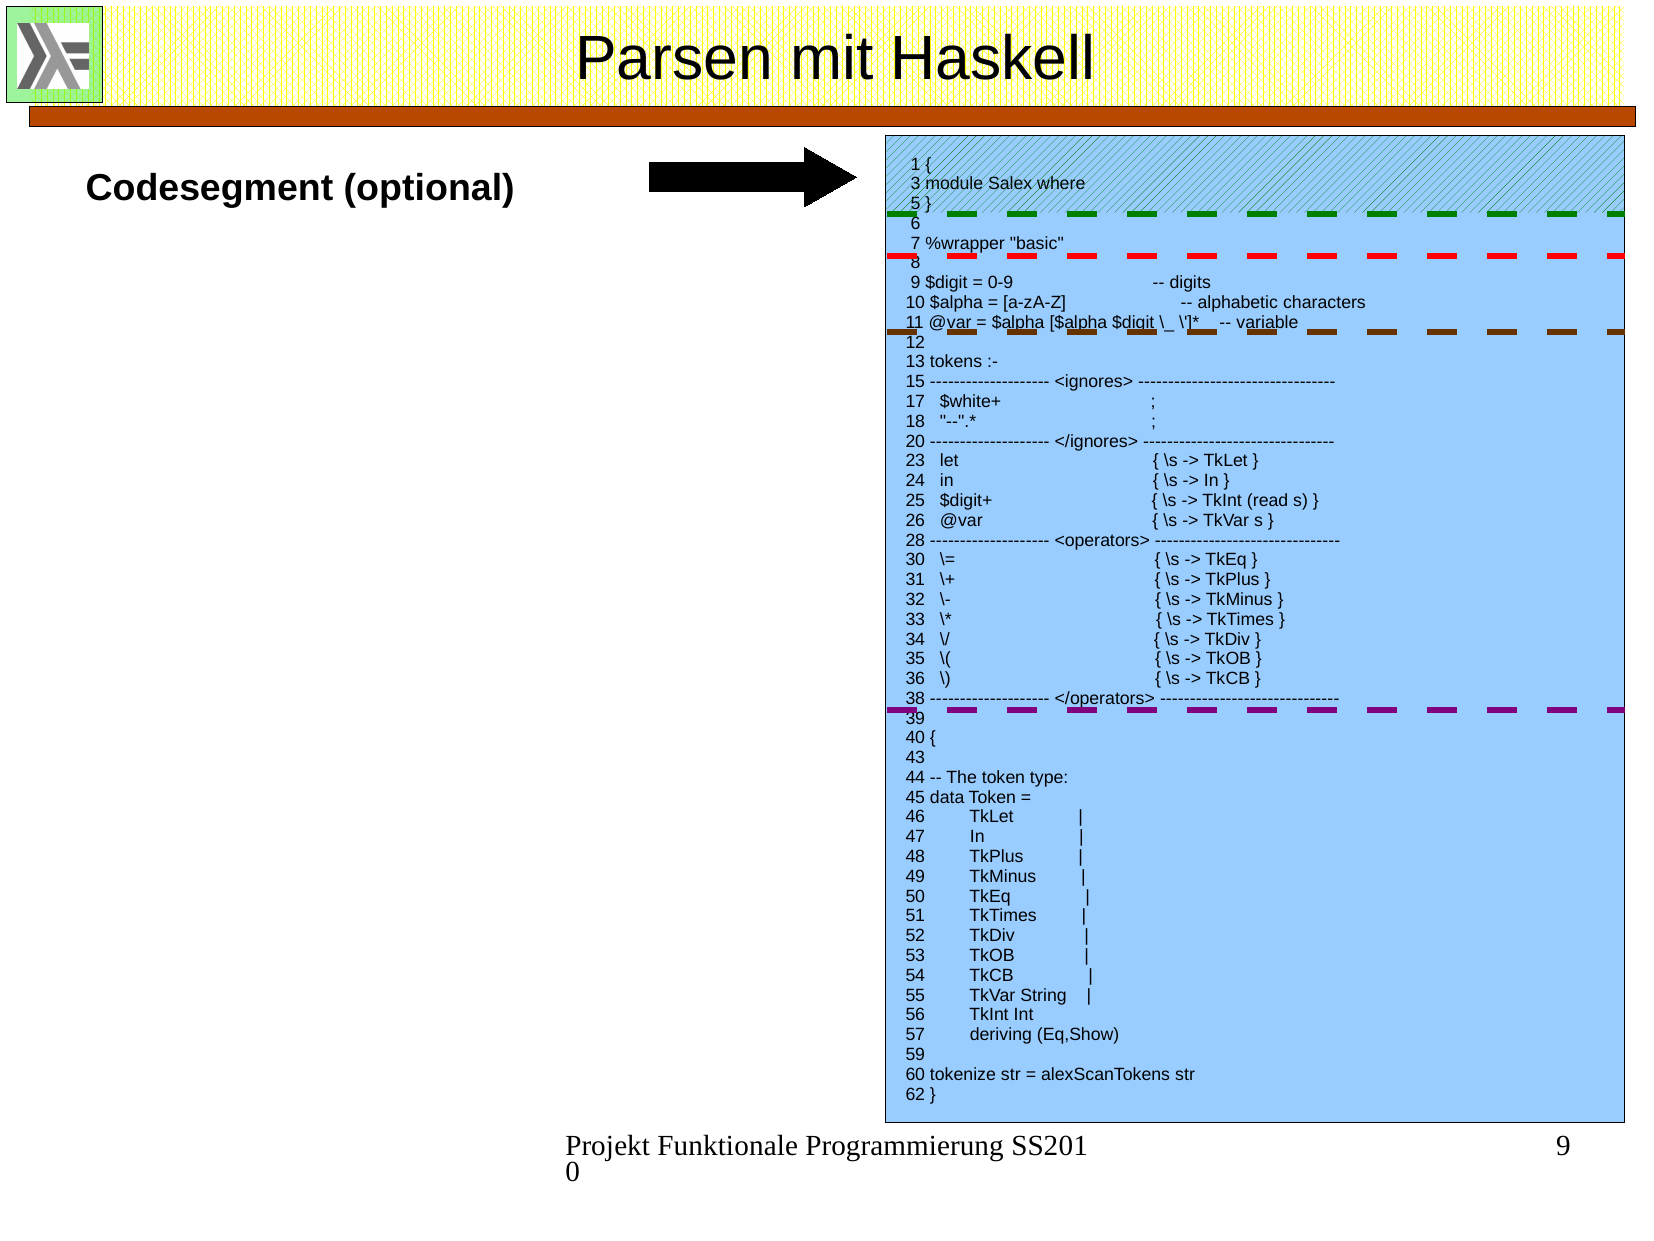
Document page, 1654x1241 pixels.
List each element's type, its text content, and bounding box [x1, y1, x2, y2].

picture [17, 23, 89, 89]
text_box Codesegment (optional) [70, 159, 839, 1099]
title Parsen mit Haskell [206, 15, 1465, 101]
text_box 1 { 3 module Salex where 5 } 6 7 %wrapper "basic" 8 9 $digit = 0-9 -- digits 10 $alpha = [a-zA-Z] -- alphabetic characters 11 @var = $alpha [$alpha $digit \_ \']* -- variable 12 13 tokens :- 15 -------------------- <ignores> --------------------------------- 17 $white+ ; 18 "--".* ; 20 -------------------- </ignores> -------------------------------- 23 let { \s -> TkLet } 24 in { \s -> In } 25 $digit+ { \s -> TkInt (read s) } 26 @var { \s -> TkVar s } 28 -------------------- <operators> ------------------------------- 30 \= { \s -> TkEq } 31 \+ { \s -> TkPlus } 32 \- { \s -> TkMinus } 33 \* { \s -> TkTimes } 34 \/ { \s -> TkDiv } 35 \( { \s -> TkOB } 36 \) { \s -> TkCB } 38 -------------------- </operators> ------------------------------ 39 40 { 43 44 -- The token type: 45 data Token = 46 TkLet | 47 In | 48 TkPlus | 49 TkMinus | 50 TkEq | 51 TkTimes | 52 TkDiv | 53 TkOB | 54 TkCB | 55 TkVar String | 56 TkInt Int 57 deriving (Eq,Show) 59 60 tokenize str = alexScanTokens str 62 } [885, 213, 1625, 1123]
text_box [6, 5, 1636, 127]
text_box [804, 147, 825, 159]
text_box [839, 167, 857, 188]
text_box [885, 135, 1625, 213]
